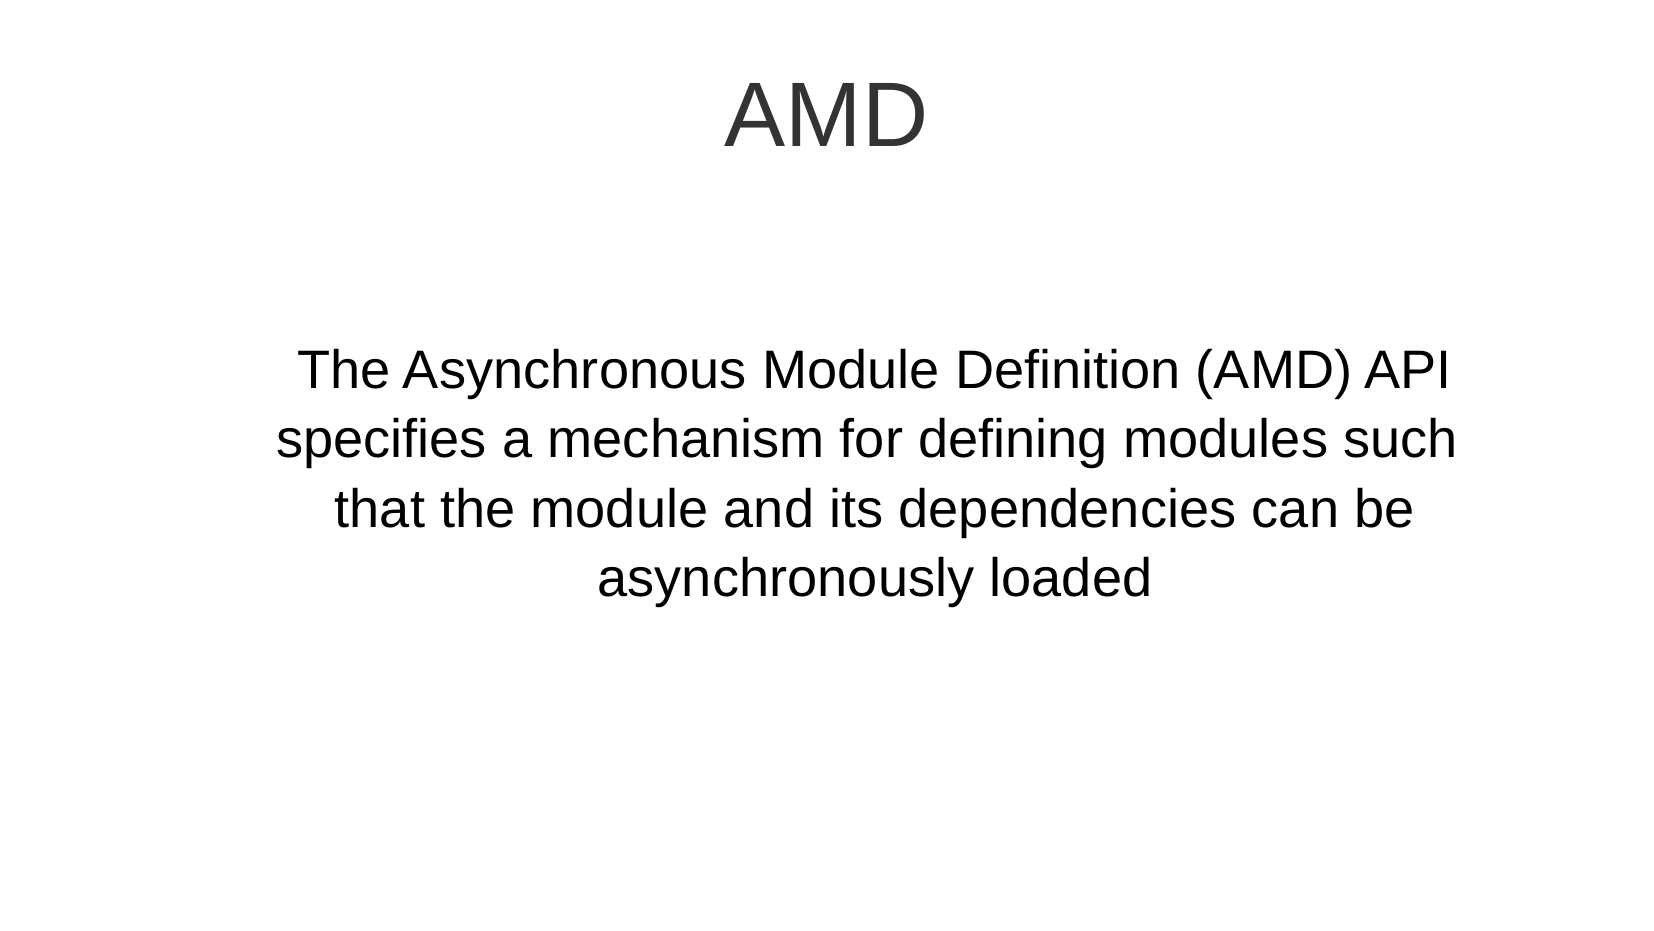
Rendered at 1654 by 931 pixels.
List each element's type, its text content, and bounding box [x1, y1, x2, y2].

list The Asynchronous Module Definition (AMD) API specifies a mechanism for defining modules such that the module and its dependencies can be asynchronously loaded [135, 193, 1546, 721]
title AMD [82, 37, 1571, 193]
